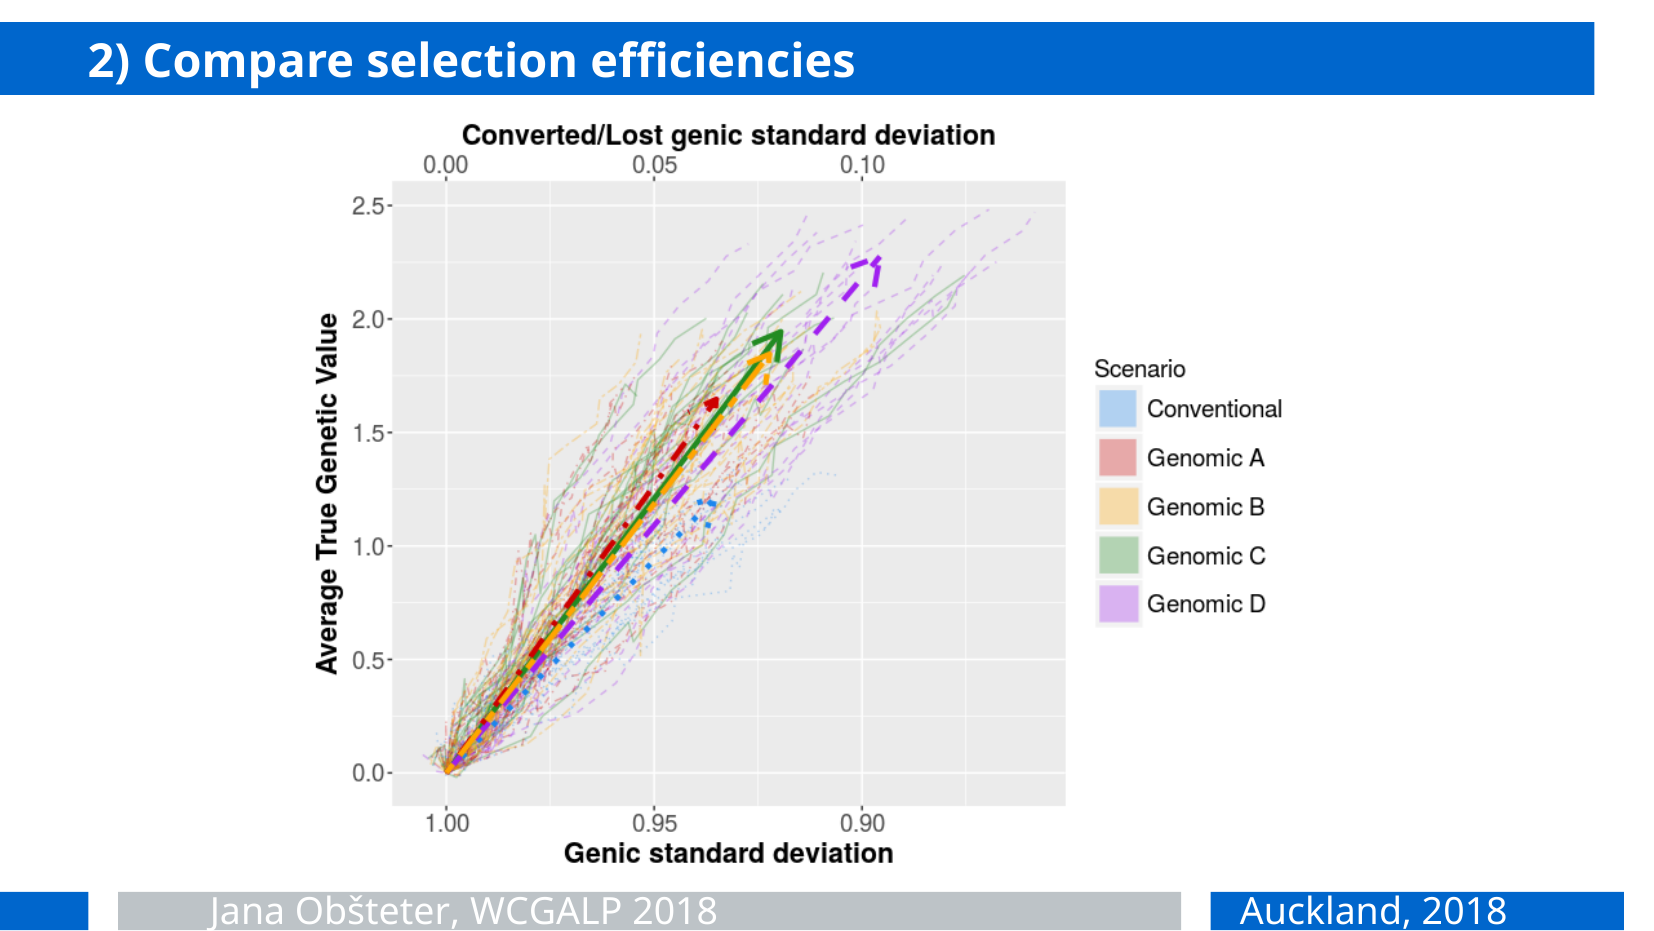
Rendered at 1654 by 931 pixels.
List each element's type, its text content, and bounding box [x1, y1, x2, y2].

title 2) Compare selection efficiencies [63, 31, 1004, 89]
picture [307, 110, 1302, 872]
